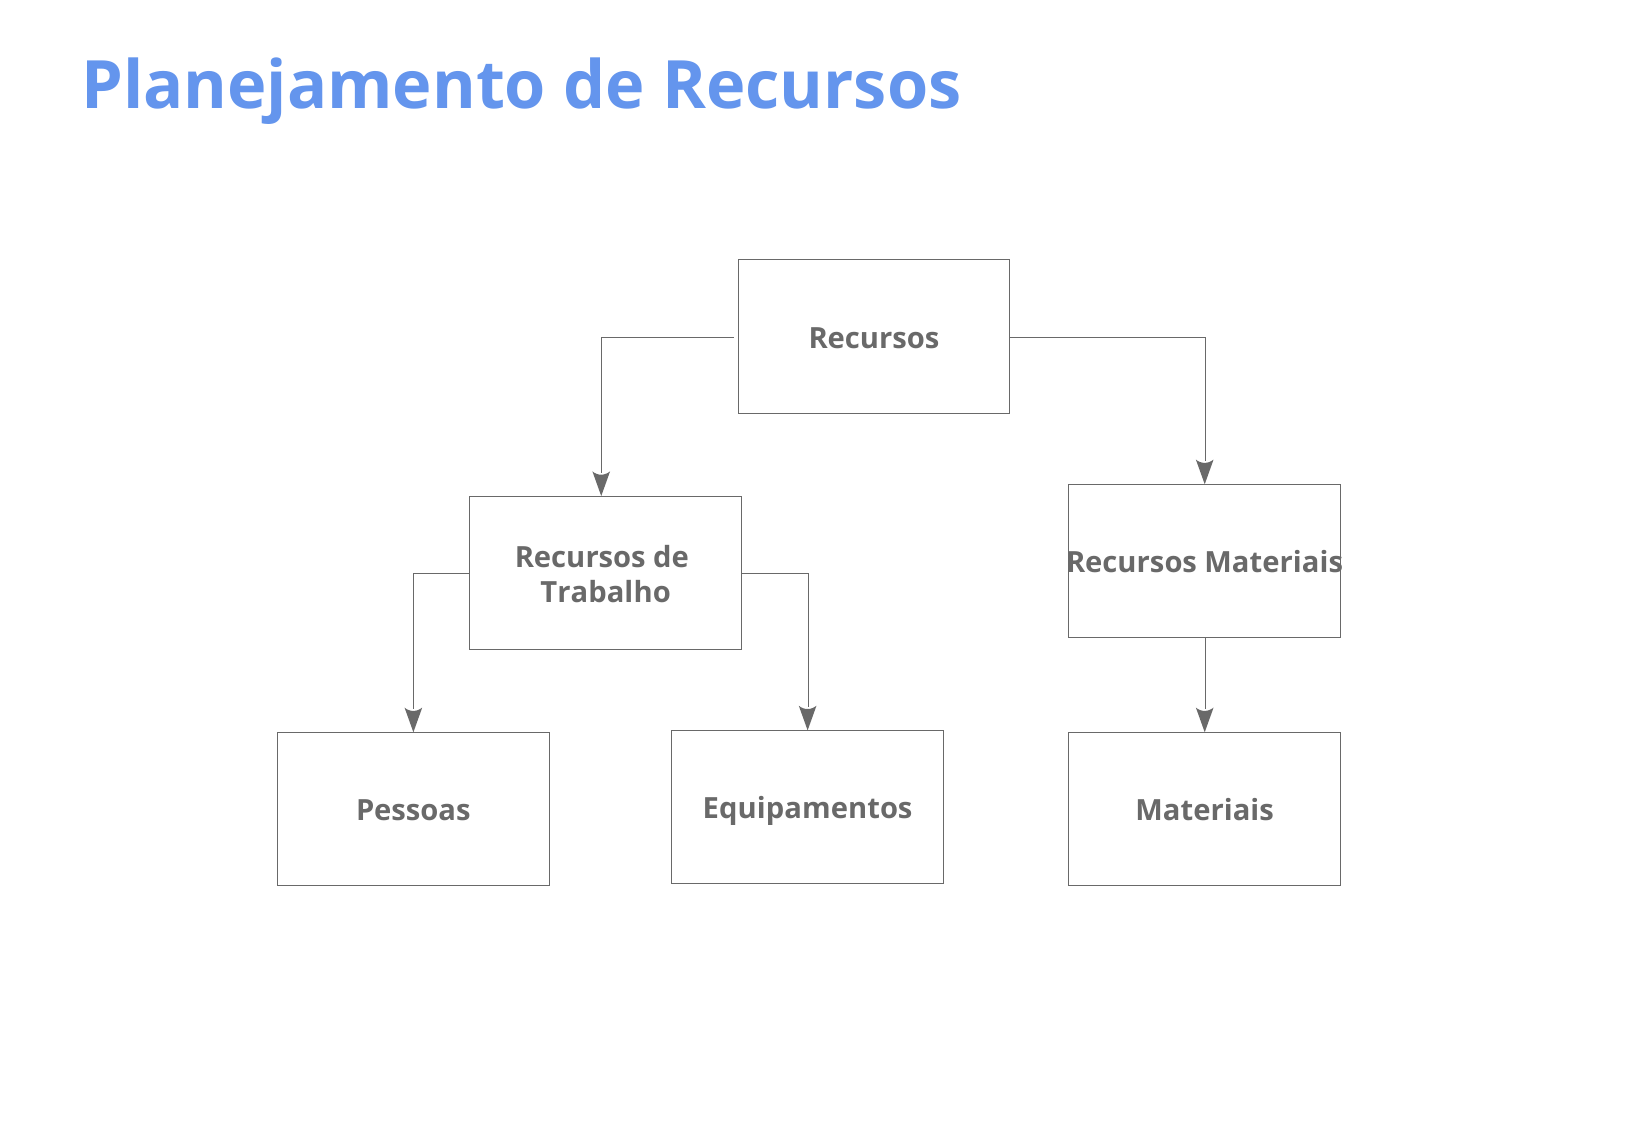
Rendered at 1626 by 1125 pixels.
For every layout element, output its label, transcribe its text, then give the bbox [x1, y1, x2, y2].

text_box Recursos [738, 259, 1010, 414]
text_box Pessoas [277, 732, 550, 886]
text_box Recursos de Trabalho [469, 496, 742, 650]
title Planejamento de Recursos [81, 41, 1544, 122]
text_box Materiais [1068, 732, 1341, 886]
text_box Recursos Materiais [1068, 484, 1341, 638]
text_box Equipamentos [671, 730, 944, 884]
